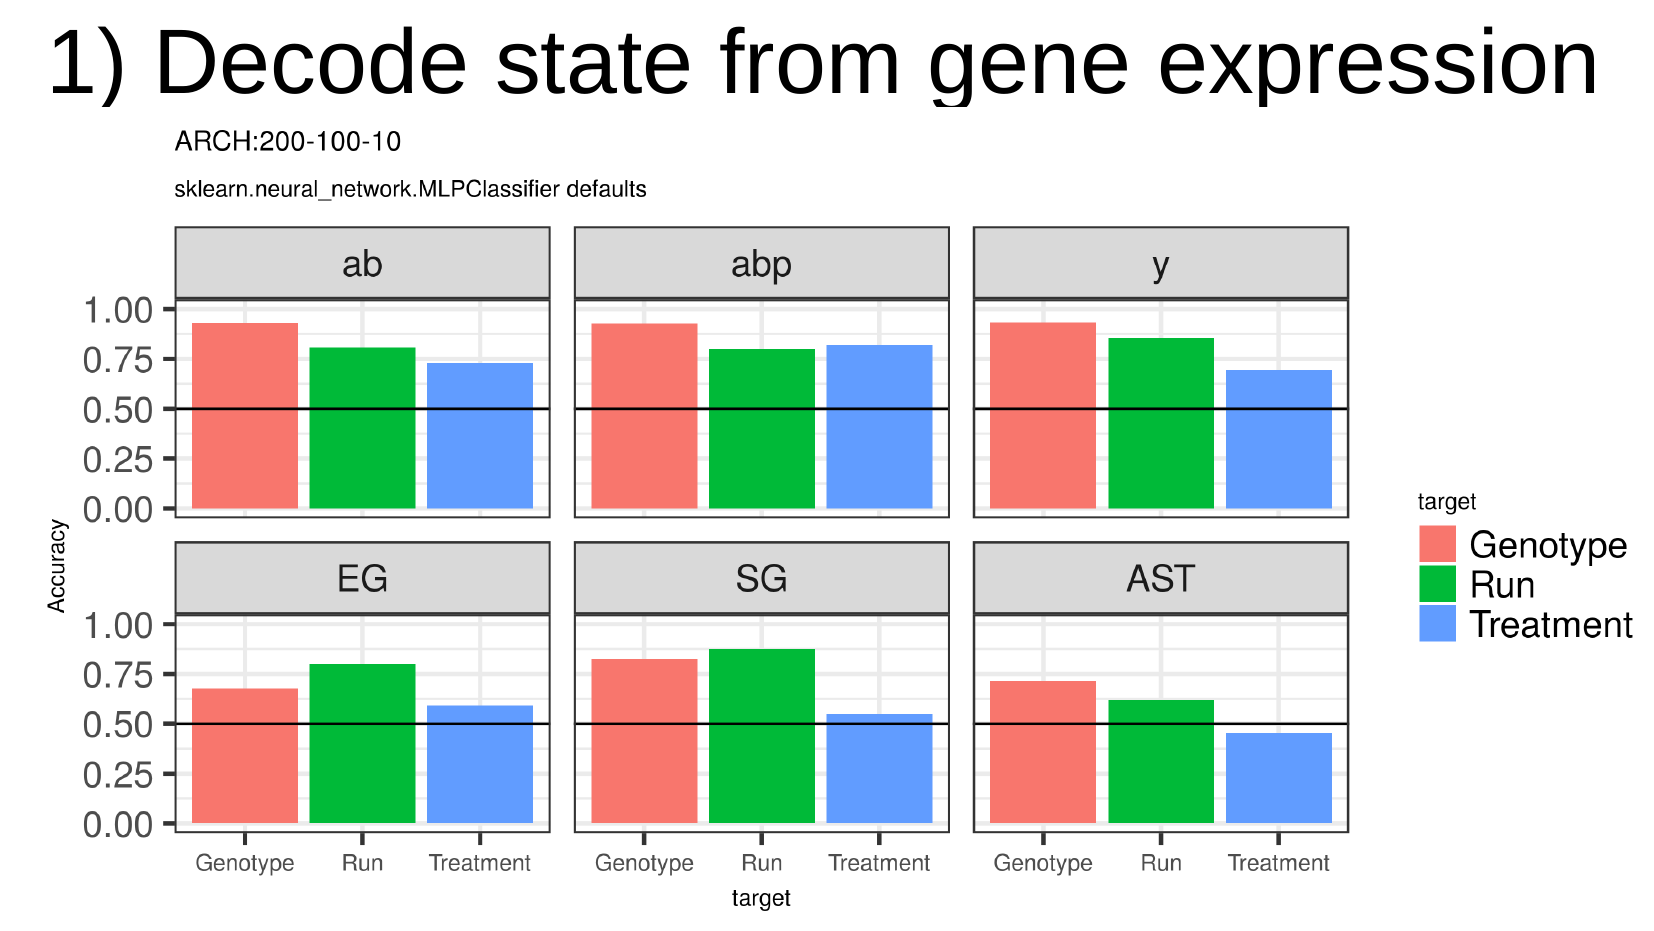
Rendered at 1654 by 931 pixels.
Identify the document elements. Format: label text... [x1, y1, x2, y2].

title 1) Decode state from gene expression [1, 0, 1648, 165]
picture [24, 107, 1654, 931]
